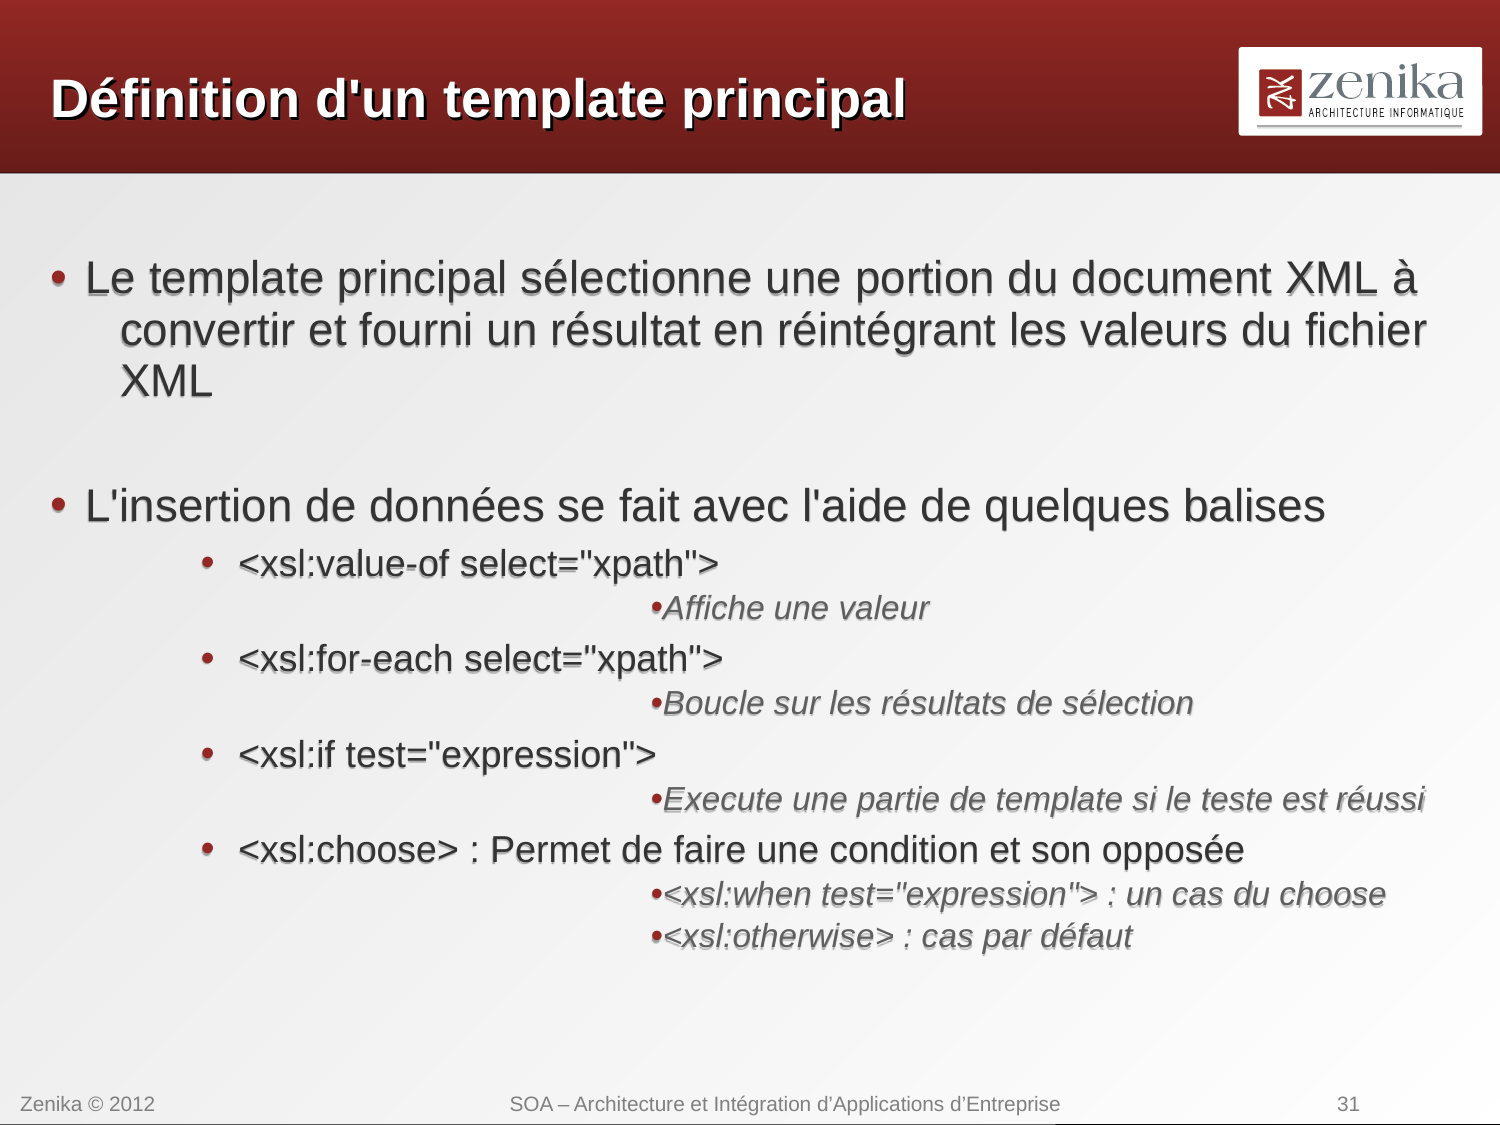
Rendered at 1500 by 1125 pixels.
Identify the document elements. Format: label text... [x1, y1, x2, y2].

list Le template principal sélectionne une portion du document XML à convertir et fourni un résultat en réintégrant les valeurs du fichier XML L'insertion de données se fait avec l'aide de quelques balises <xsl:value-of select="xpath"> Affiche une valeur <xsl:for-each select="xpath"> Boucle sur les résultats de sélection <xsl:if test="expression"> Execute une partie de template si le teste est réussi <xsl:choose> : Permet de faire une condition et son opposée <xsl:when test="expression"> : un cas du choose <xsl:otherwise> : cas par défaut [50, 249, 1435, 1079]
title Définition d'un template principal [50, 15, 1206, 180]
